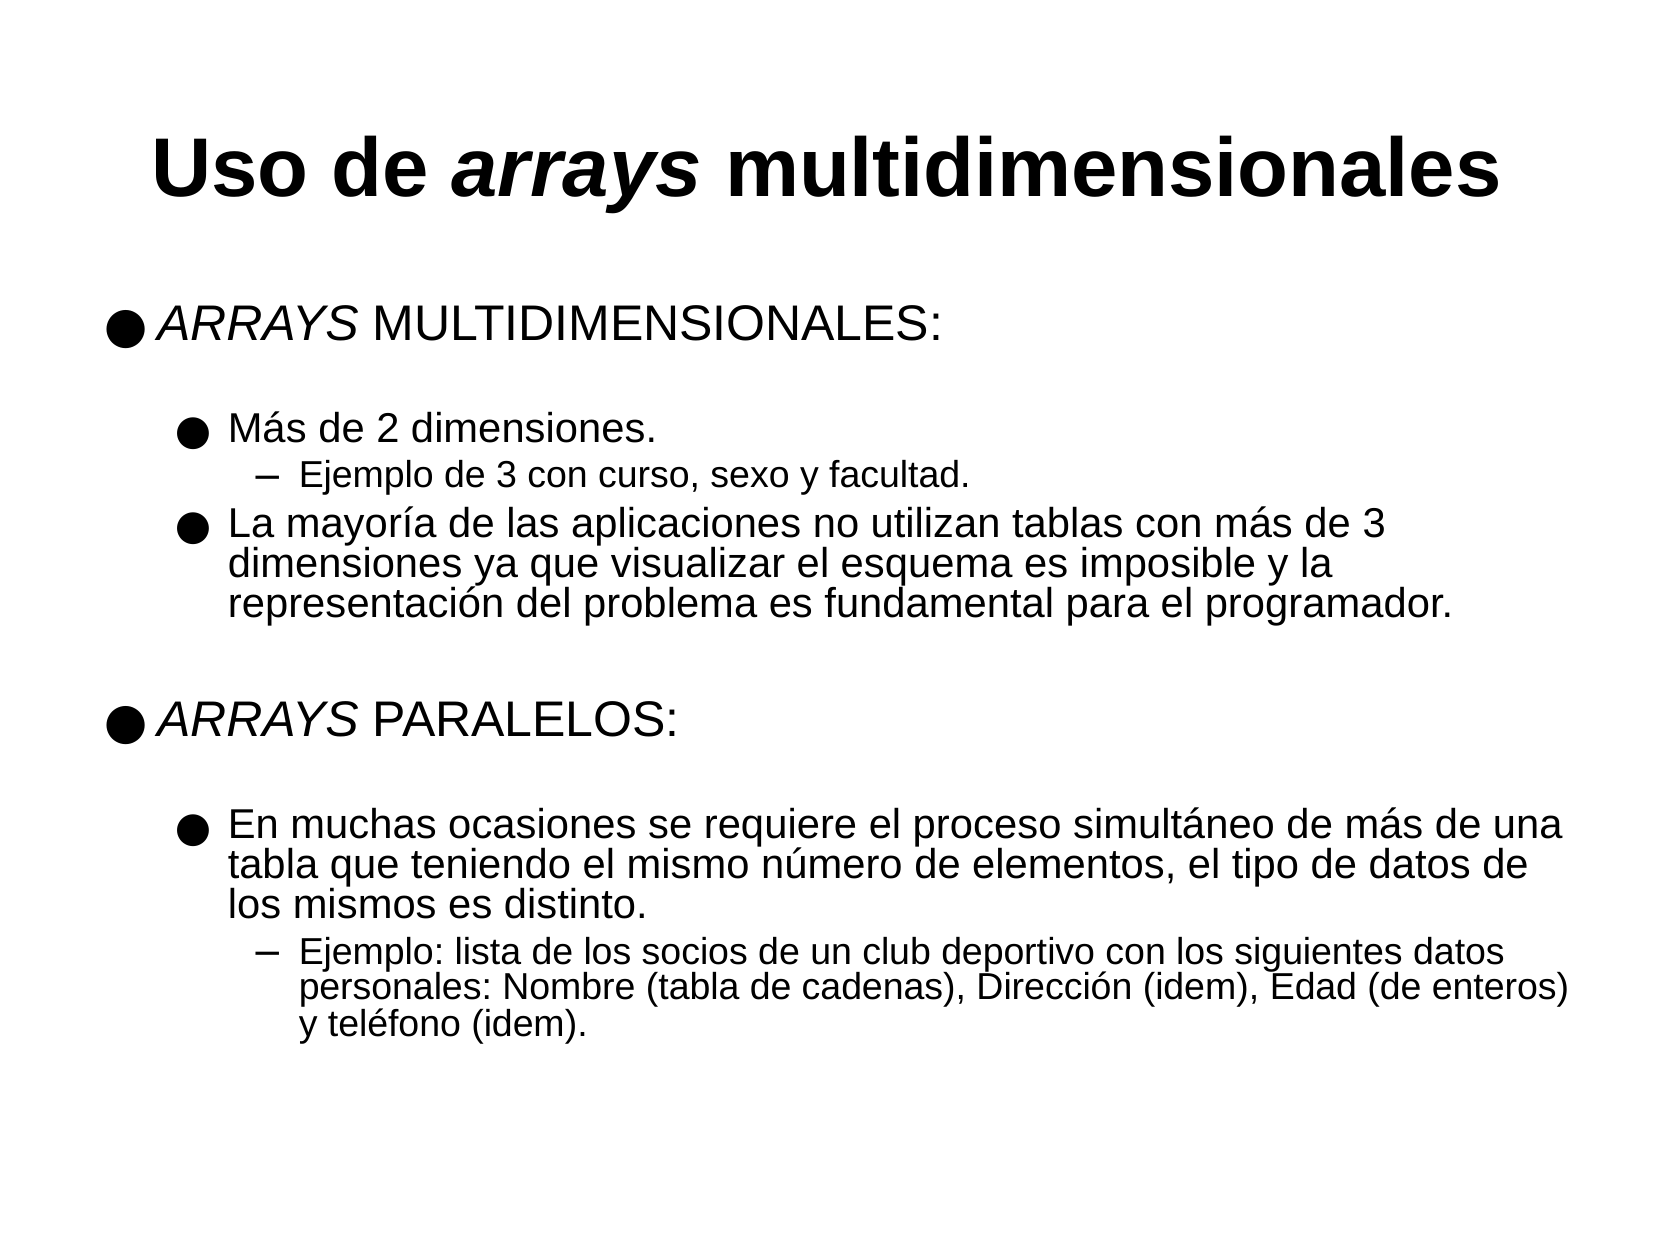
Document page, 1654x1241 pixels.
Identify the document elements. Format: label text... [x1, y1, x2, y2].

text_box ARRAYS MULTIDIMENSIONALES: Más de 2 dimensiones. Ejemplo de 3 con curso, sexo y facultad. La mayoría de las aplicaciones no utilizan tablas con más de 3 dimensiones ya que visualizar el esquema es imposible y la representación del problema es fundamental para el programador. ARRAYS PARALELOS: En muchas ocasiones se requiere el proceso simultáneo de más de una tabla que teniendo el mismo número de elementos, el tipo de datos de los mismos es distinto. Ejemplo: lista de los socios de un club deportivo con los siguientes datos personales: Nombre (tabla de cadenas), Dirección (idem), Edad (de enteros) y teléfono (idem). [71, 294, 1595, 1180]
text_box Uso de arrays multidimensionales [123, 45, 1530, 282]
